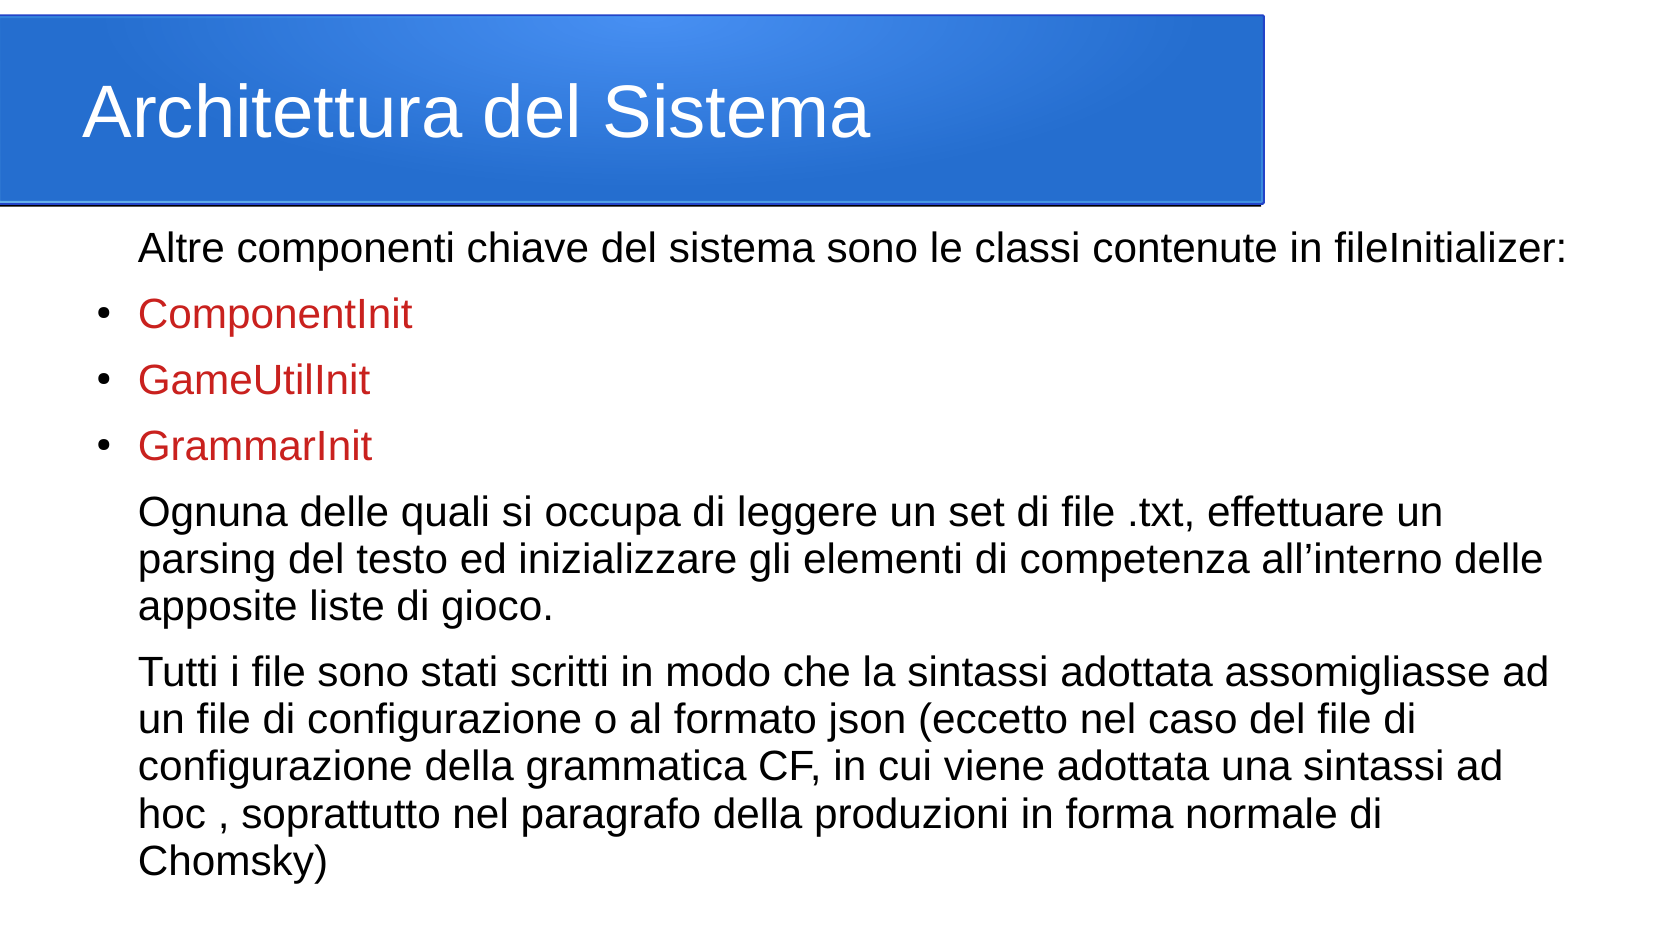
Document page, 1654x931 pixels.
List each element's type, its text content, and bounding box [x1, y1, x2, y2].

list Altre componenti chiave del sistema sono le classi contenute in fileInitializer: ComponentInit GameUtilInit GrammarInit Ognuna delle quali si occupa di leggere un set di file .txt, effettuare un parsing del testo ed inizializzare gli elementi di competenza all’interno delle apposite liste di gioco. Tutti i file sono stati scritti in modo che la sintassi adottata assomigliasse ad un file di configurazione o al formato json (eccetto nel caso del file di configurazione della grammatica CF, in cui viene adottata una sintassi ad hoc , soprattutto nel paragrafo della produzioni in forma normale di Chomsky) [82, 224, 1571, 910]
title Architettura del Sistema [82, 35, 1235, 189]
